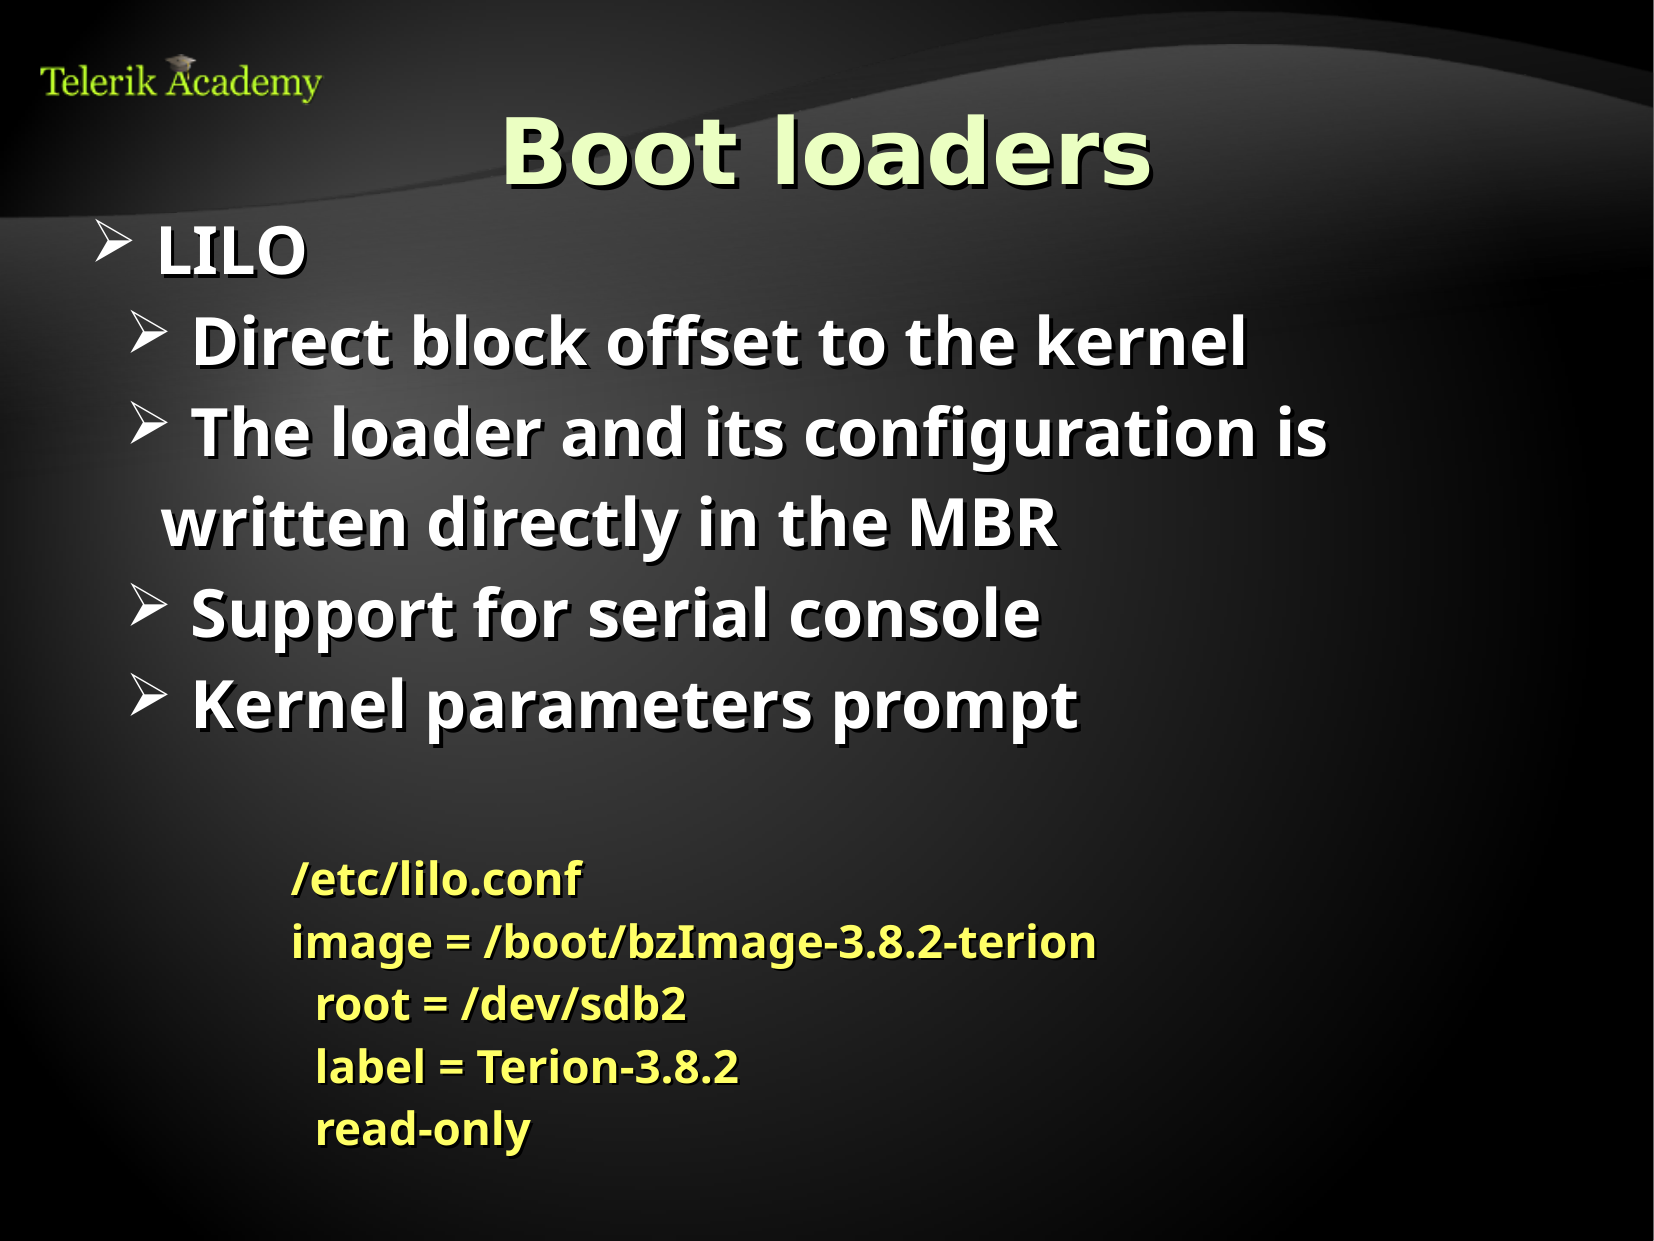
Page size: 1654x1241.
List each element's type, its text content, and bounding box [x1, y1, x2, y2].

picture [0, 0, 1654, 1241]
title Boot loaders [82, 49, 1571, 257]
text_box /etc/lilo.conf image = /boot/bzImage-3.8.2-terion root = /dev/sdb2 label = Terion-3.8.2 read-only [275, 839, 1136, 1174]
subtitle LILO Direct block offset to the kernel The loader and its configuration is written directly in the MBR Support for serial console Kernel parameters prompt [90, 257, 1546, 881]
